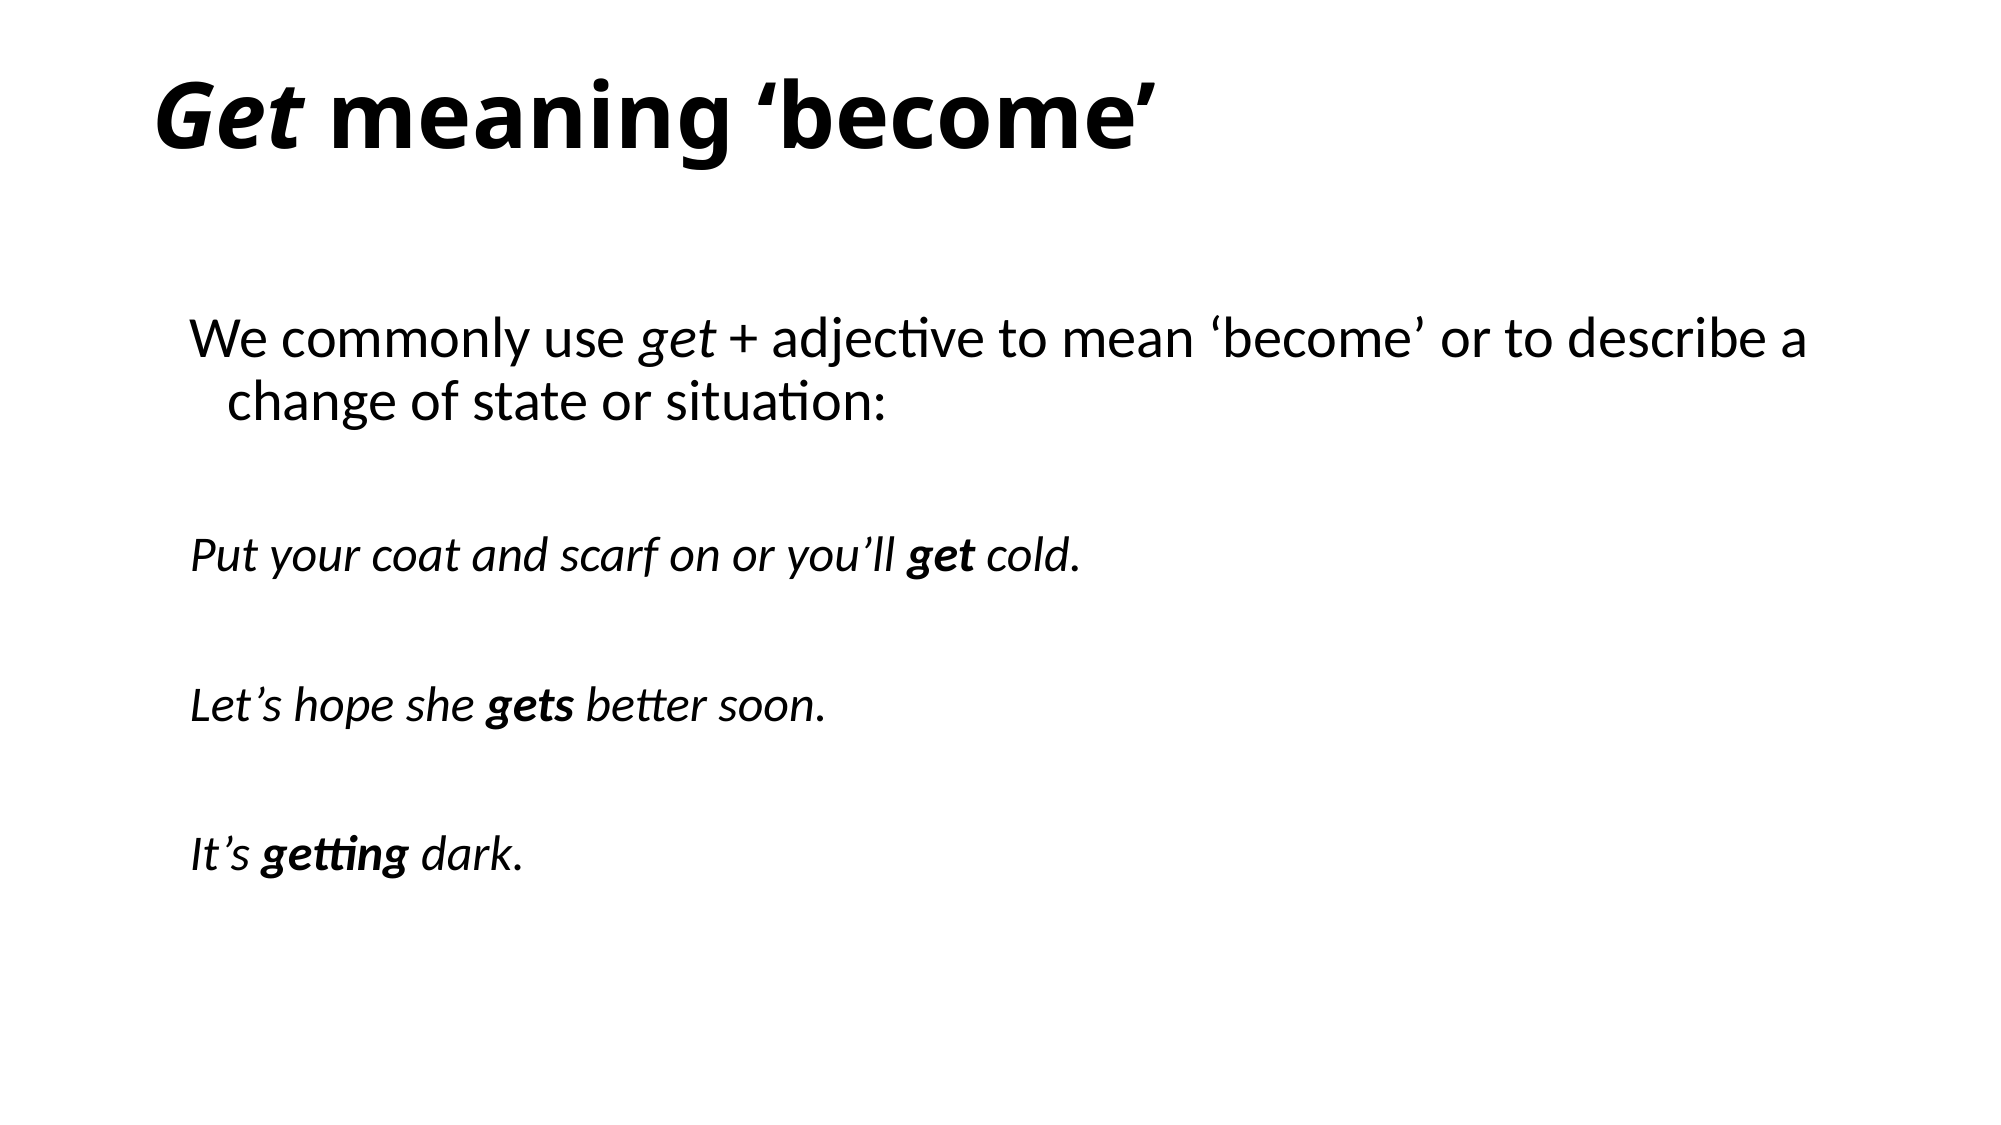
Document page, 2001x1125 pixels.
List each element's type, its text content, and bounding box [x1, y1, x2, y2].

title Get meaning ‘become’ [137, 59, 1863, 278]
list We commonly use get + adjective to mean ‘become’ or to describe a change of state or situation: Put your coat and scarf on or you’ll get cold. Let’s hope she gets better soon. It’s getting dark. [137, 299, 1863, 1014]
